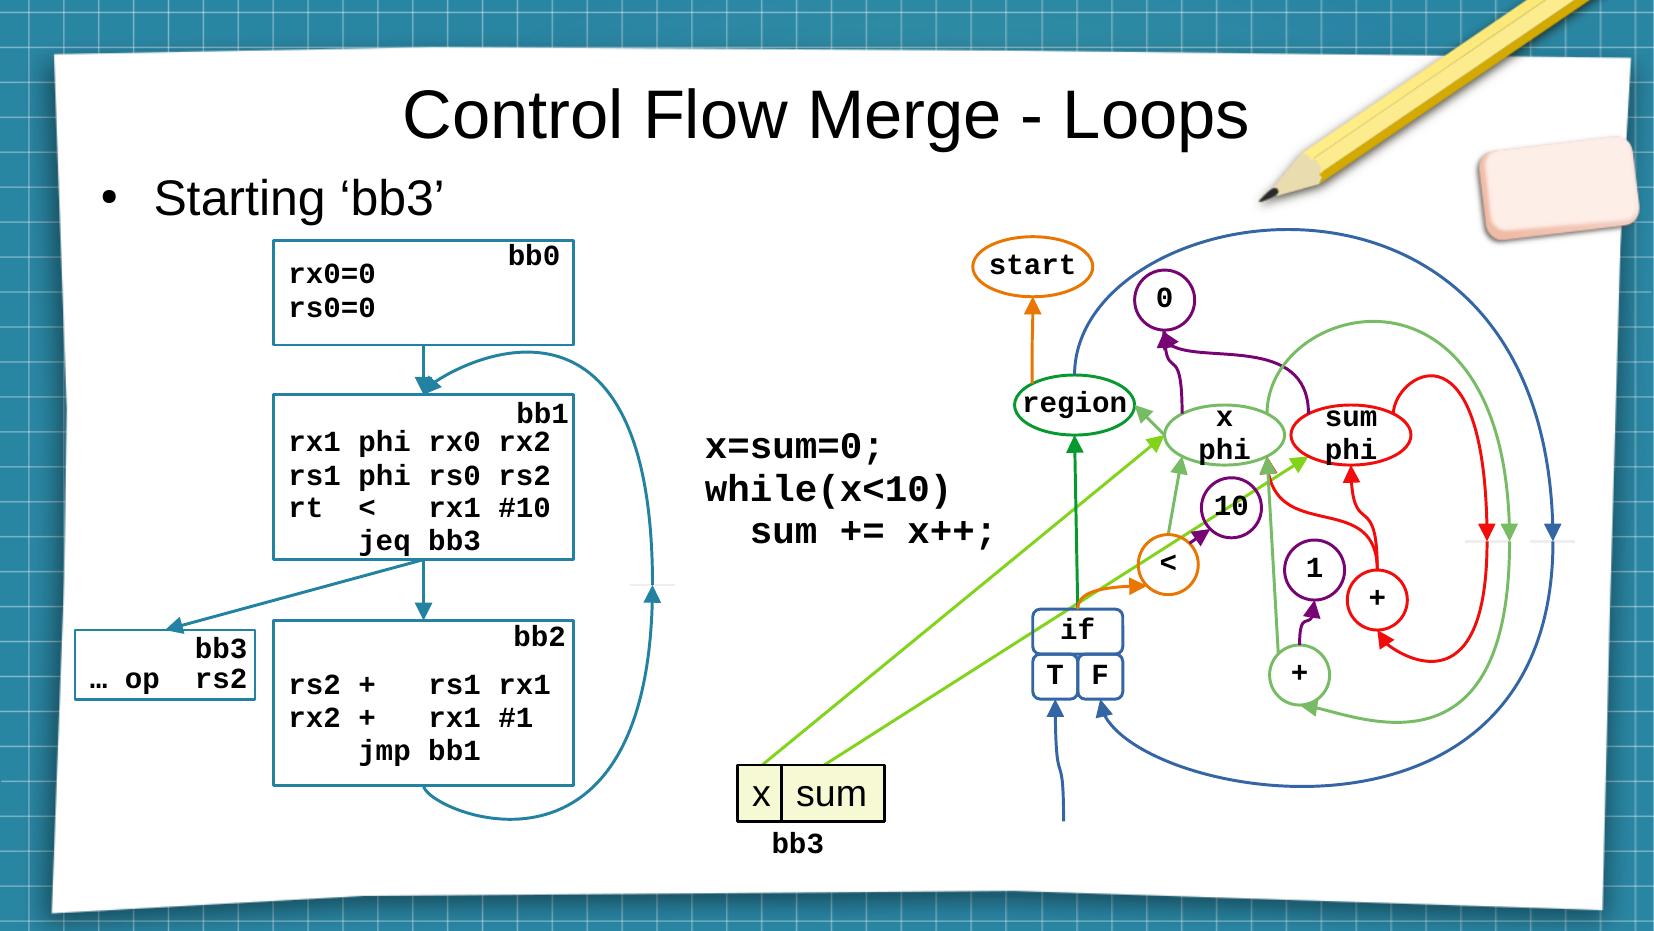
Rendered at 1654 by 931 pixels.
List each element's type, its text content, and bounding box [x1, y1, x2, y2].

text_box x [737, 765, 782, 822]
text_box rs2 + rs1 rx1 rx2 + rx1 #1 jmp bb1 [273, 620, 574, 786]
text_box < [1138, 534, 1199, 595]
text_box 10 [1201, 477, 1262, 538]
text_box bb3 [756, 821, 840, 870]
text_box bb0 [493, 234, 576, 282]
text_box 1 [1284, 540, 1345, 601]
title Control Flow Merge - Loops [82, 37, 1571, 193]
text_box + [1269, 645, 1330, 706]
text_box rx0=0 rs0=0 [273, 240, 574, 346]
text_box x=sum=0; while(x<10) sum += x++; [690, 420, 1013, 563]
list Starting ‘bb3’ [1223, 233, 1291, 241]
text_box region [1014, 375, 1135, 436]
text_box if [1032, 609, 1123, 655]
list Starting ‘bb3’ [82, 170, 1291, 241]
text_box bb1 [501, 391, 585, 440]
text_box sum phi [1290, 405, 1412, 466]
text_box … op rs2 [75, 630, 256, 700]
text_box 0 [1134, 270, 1195, 331]
text_box x phi [1164, 405, 1285, 466]
text_box rx1 phi rx0 rx2 rs1 phi rs0 rs2 rt < rx1 #10 jeq bb3 [273, 394, 574, 560]
text_box + [1347, 570, 1408, 631]
text_box bb2 [498, 615, 581, 663]
text_box F [1077, 654, 1123, 700]
text_box bb3 [180, 627, 263, 676]
text_box start [972, 236, 1093, 297]
picture [0, 0, 1654, 931]
text_box T [1032, 654, 1078, 700]
text_box sum [783, 765, 885, 822]
